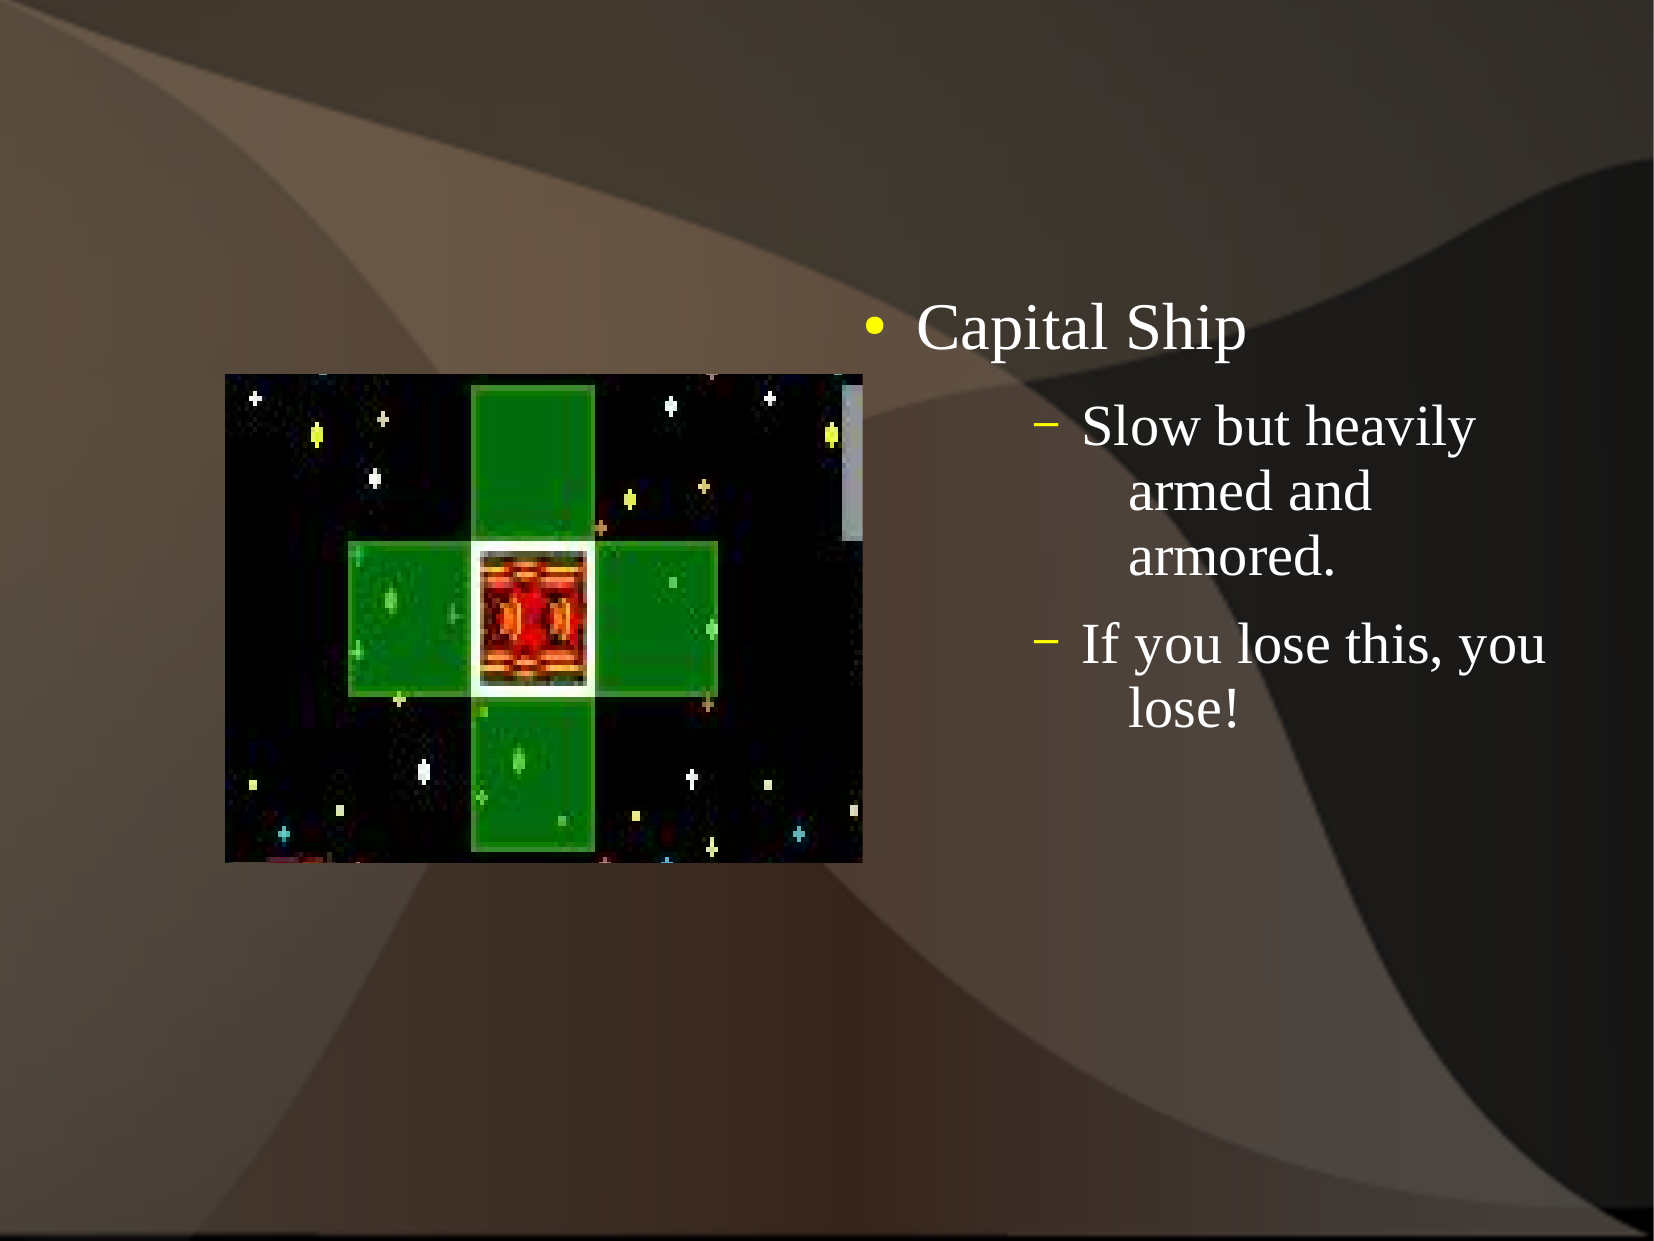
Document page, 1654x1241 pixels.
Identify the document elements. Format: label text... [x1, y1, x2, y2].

list Capital Ship Slow but heavily armed and armored. If you lose this, you lose! [845, 290, 1572, 1109]
picture [0, 0, 1654, 1241]
